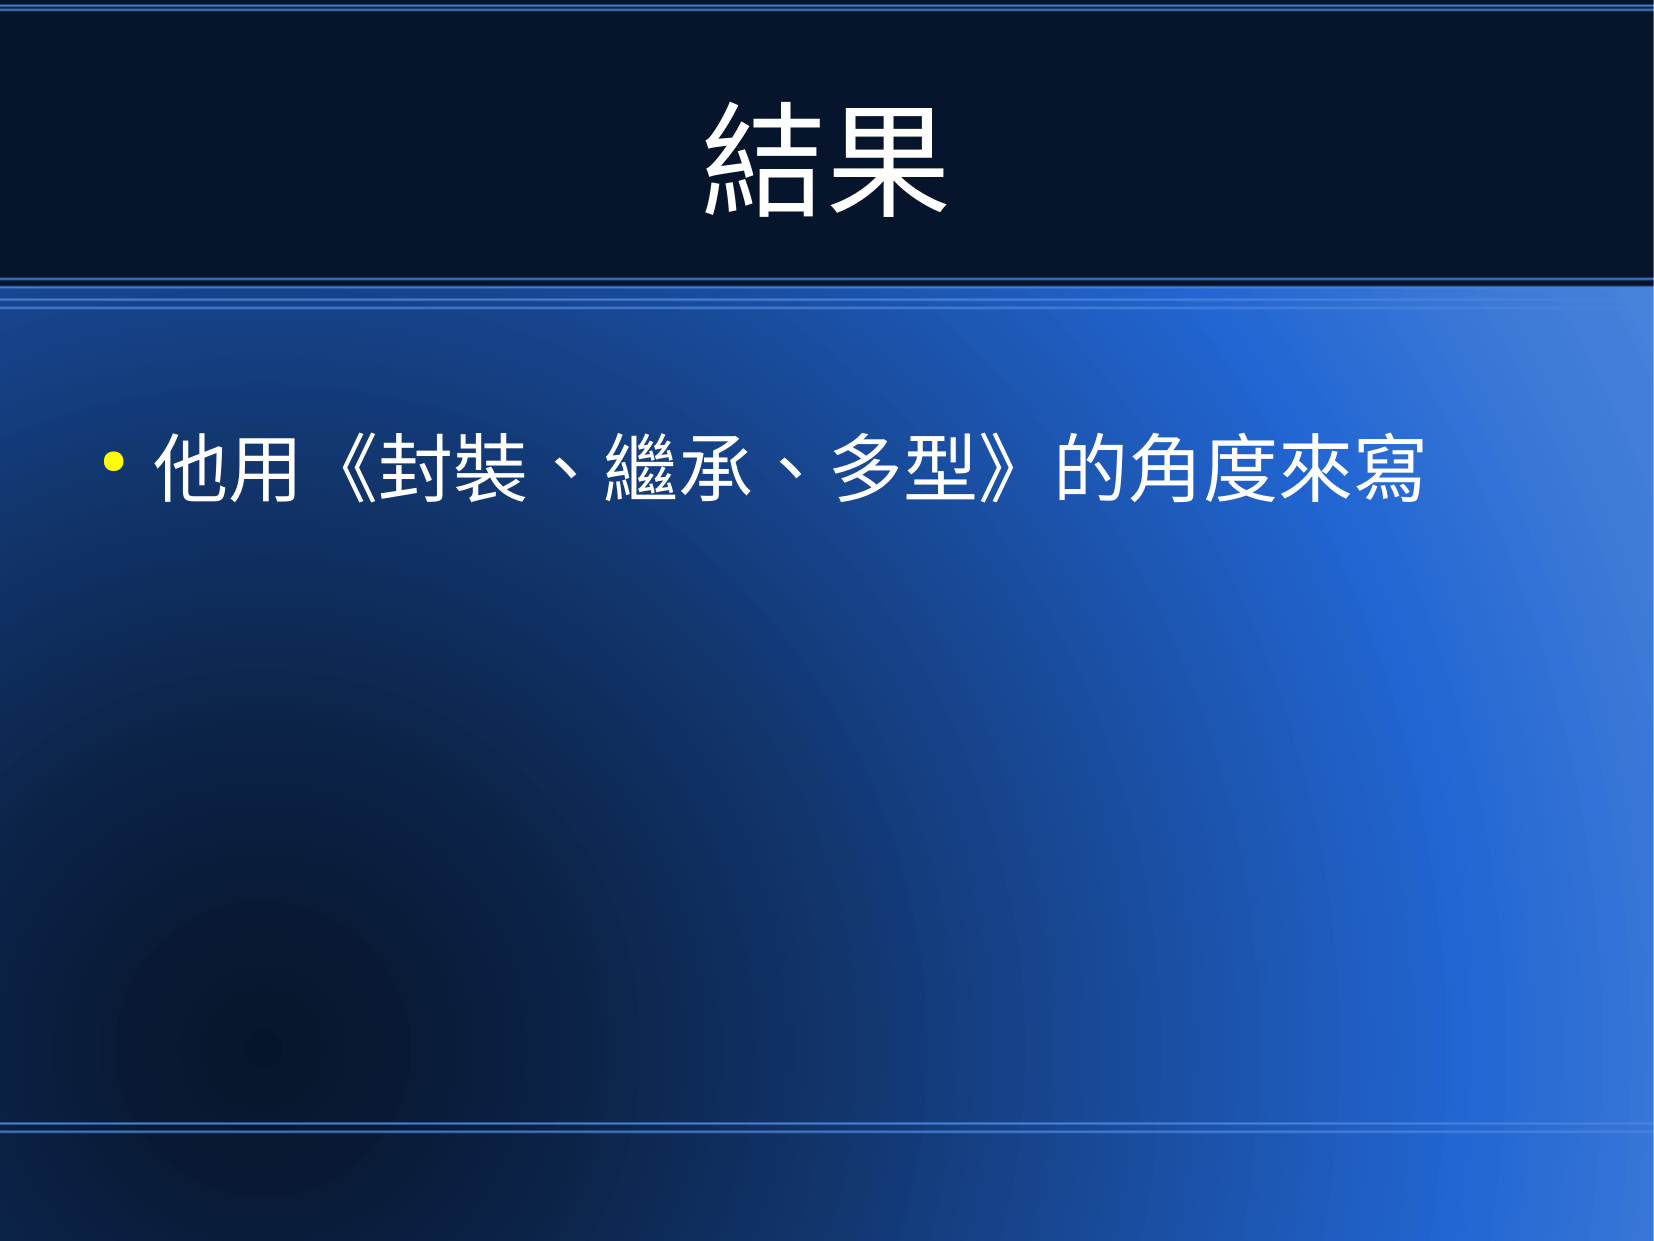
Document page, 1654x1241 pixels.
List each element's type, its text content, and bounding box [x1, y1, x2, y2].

title 結果 [82, 49, 1571, 257]
picture [0, 0, 1654, 1241]
list 他用《封裝、繼承、多型》的角度來寫 [82, 355, 1571, 1241]
